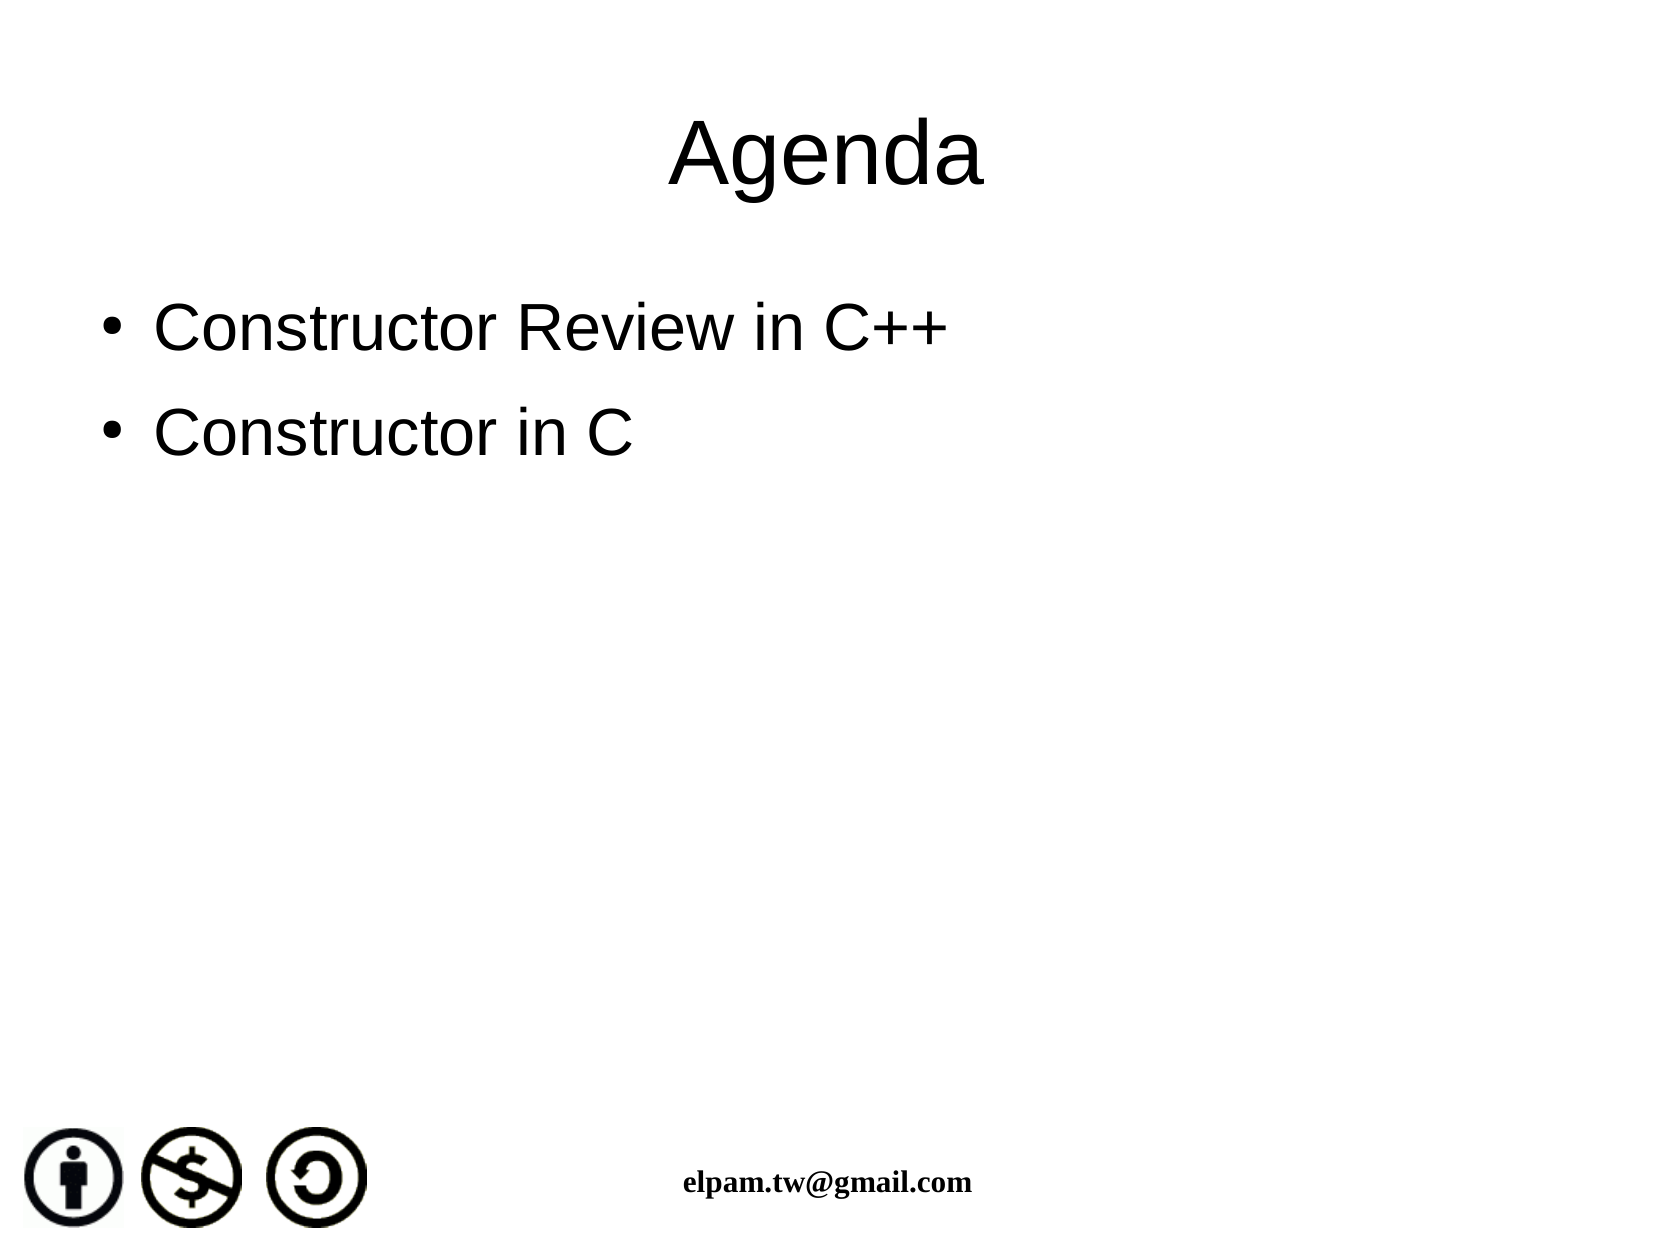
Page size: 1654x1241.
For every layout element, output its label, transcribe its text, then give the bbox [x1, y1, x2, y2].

list Constructor Review in C++ Constructor in C [82, 290, 1571, 1094]
picture [266, 1127, 367, 1228]
picture [141, 1127, 242, 1228]
title Agenda [82, 49, 1571, 257]
picture [23, 1127, 124, 1228]
